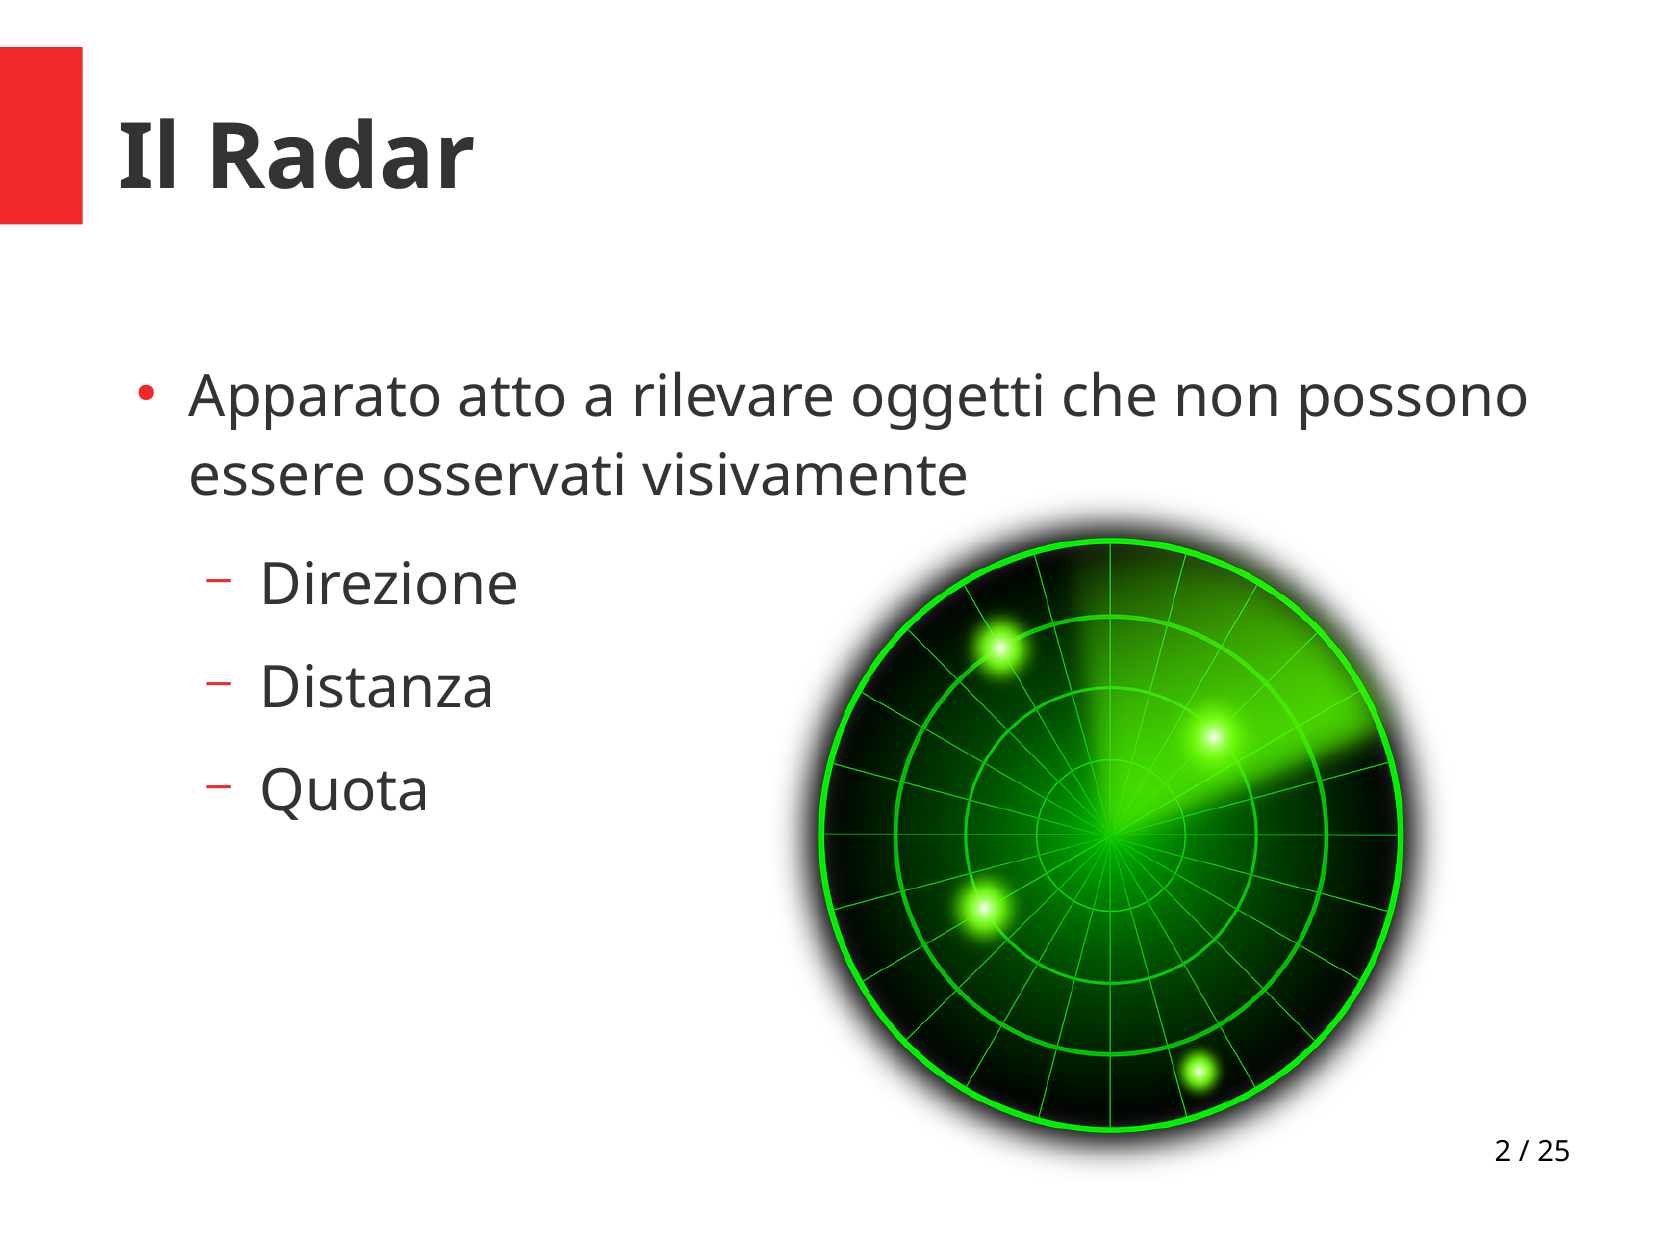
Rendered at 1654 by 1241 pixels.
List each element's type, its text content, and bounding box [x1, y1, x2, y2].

list Apparato atto a rilevare oggetti che non possono essere osservati visivamente Direzione Distanza Quota [118, 354, 1536, 1074]
title Il Radar [118, 49, 1571, 257]
picture [768, 488, 1453, 1182]
